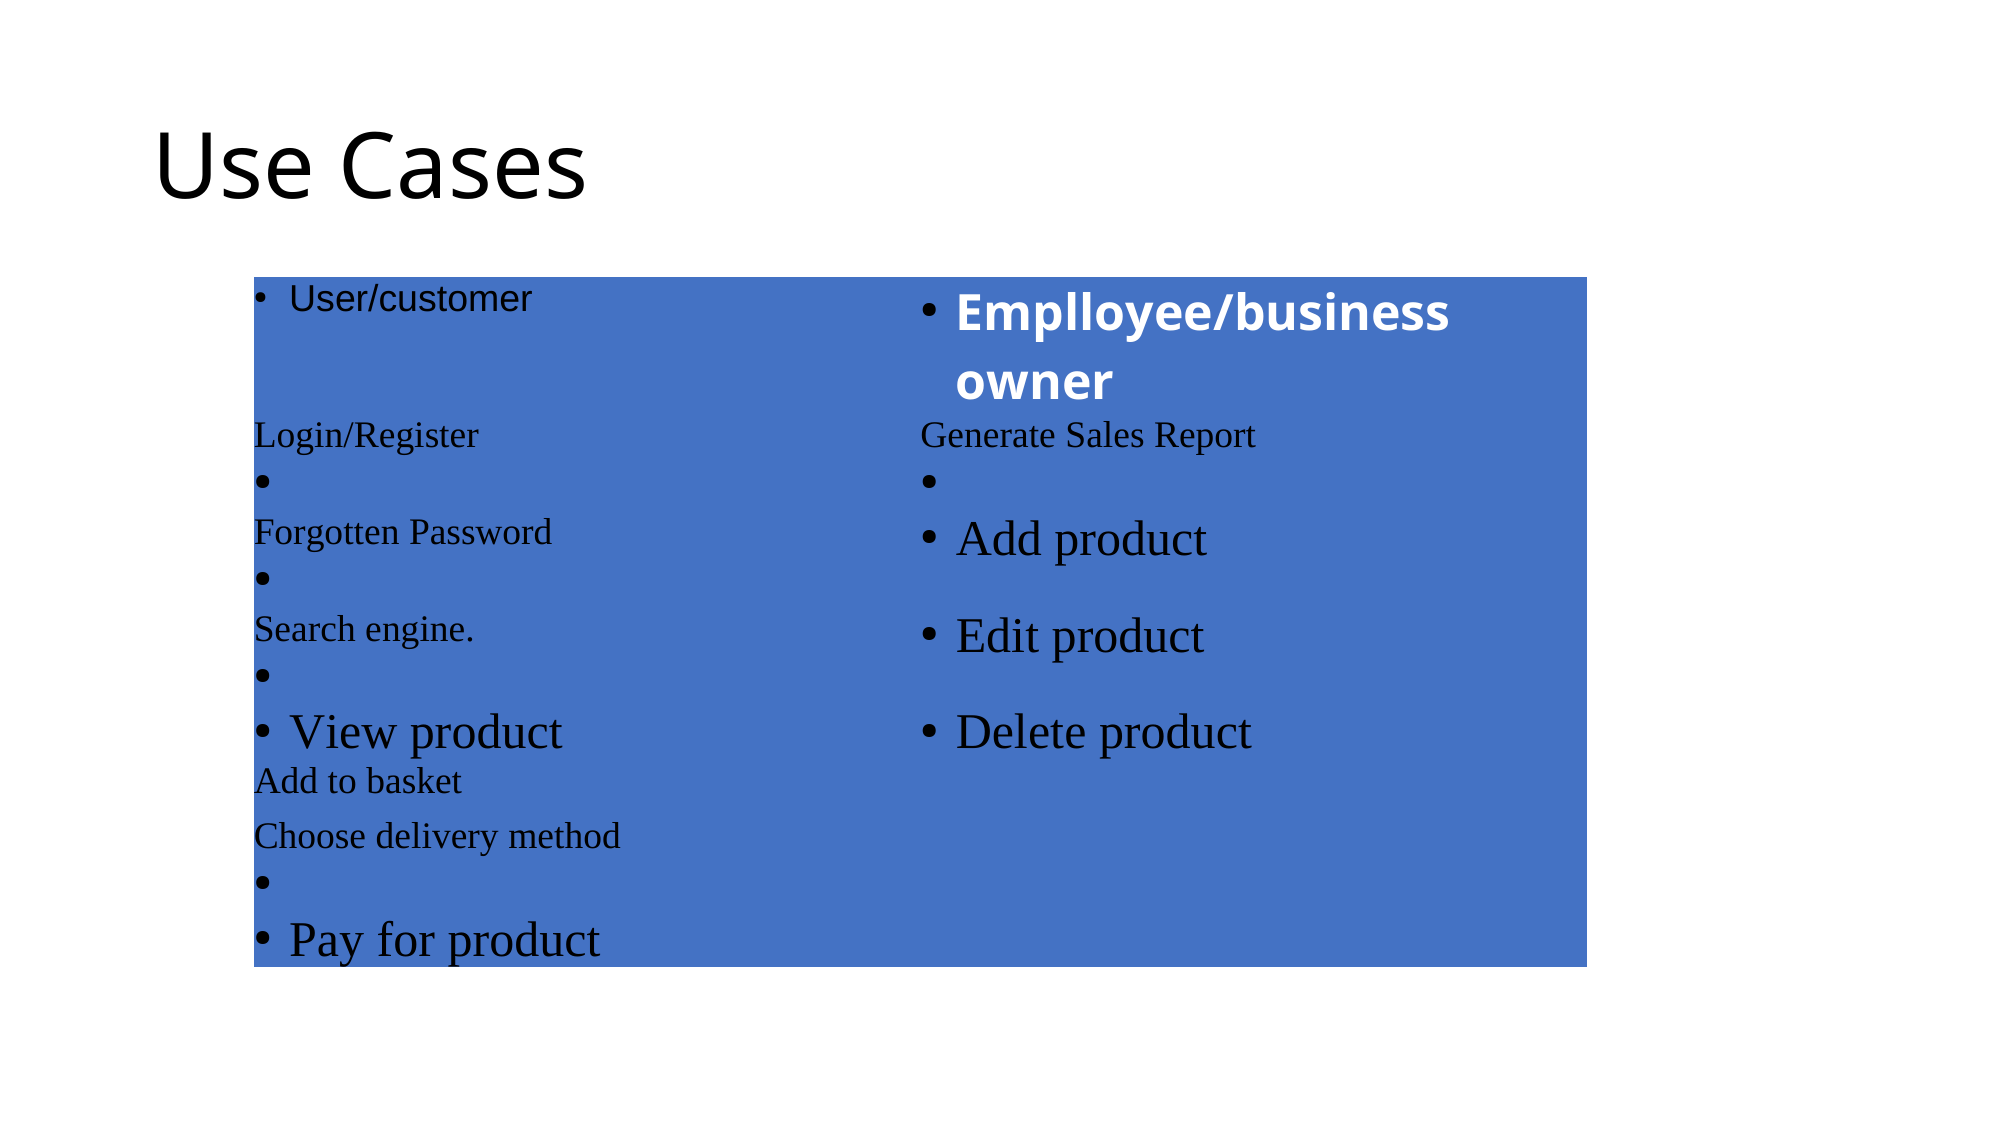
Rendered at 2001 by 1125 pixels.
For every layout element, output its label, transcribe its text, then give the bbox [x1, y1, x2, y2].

title Use Cases [137, 59, 1863, 278]
table_cell Choose delivery method [254, 815, 920, 912]
table_cell Add to basket [254, 760, 920, 815]
table_cell Delete product [920, 704, 1587, 760]
table_header User/customer [254, 277, 920, 414]
table_cell Login/Register [254, 414, 920, 511]
table_cell [920, 815, 1587, 912]
table_header Emplloyee/business owner [920, 277, 1587, 414]
table_cell Edit product [920, 608, 1587, 704]
table_cell [920, 912, 1587, 967]
table_cell Pay for product [254, 912, 920, 967]
table_cell Search engine. [254, 608, 920, 704]
table_cell Generate Sales Report [920, 414, 1587, 511]
table_cell [920, 760, 1587, 815]
table_cell Forgotten Password [254, 511, 920, 608]
table_cell View product [254, 704, 920, 760]
table_cell Add product [920, 511, 1587, 608]
